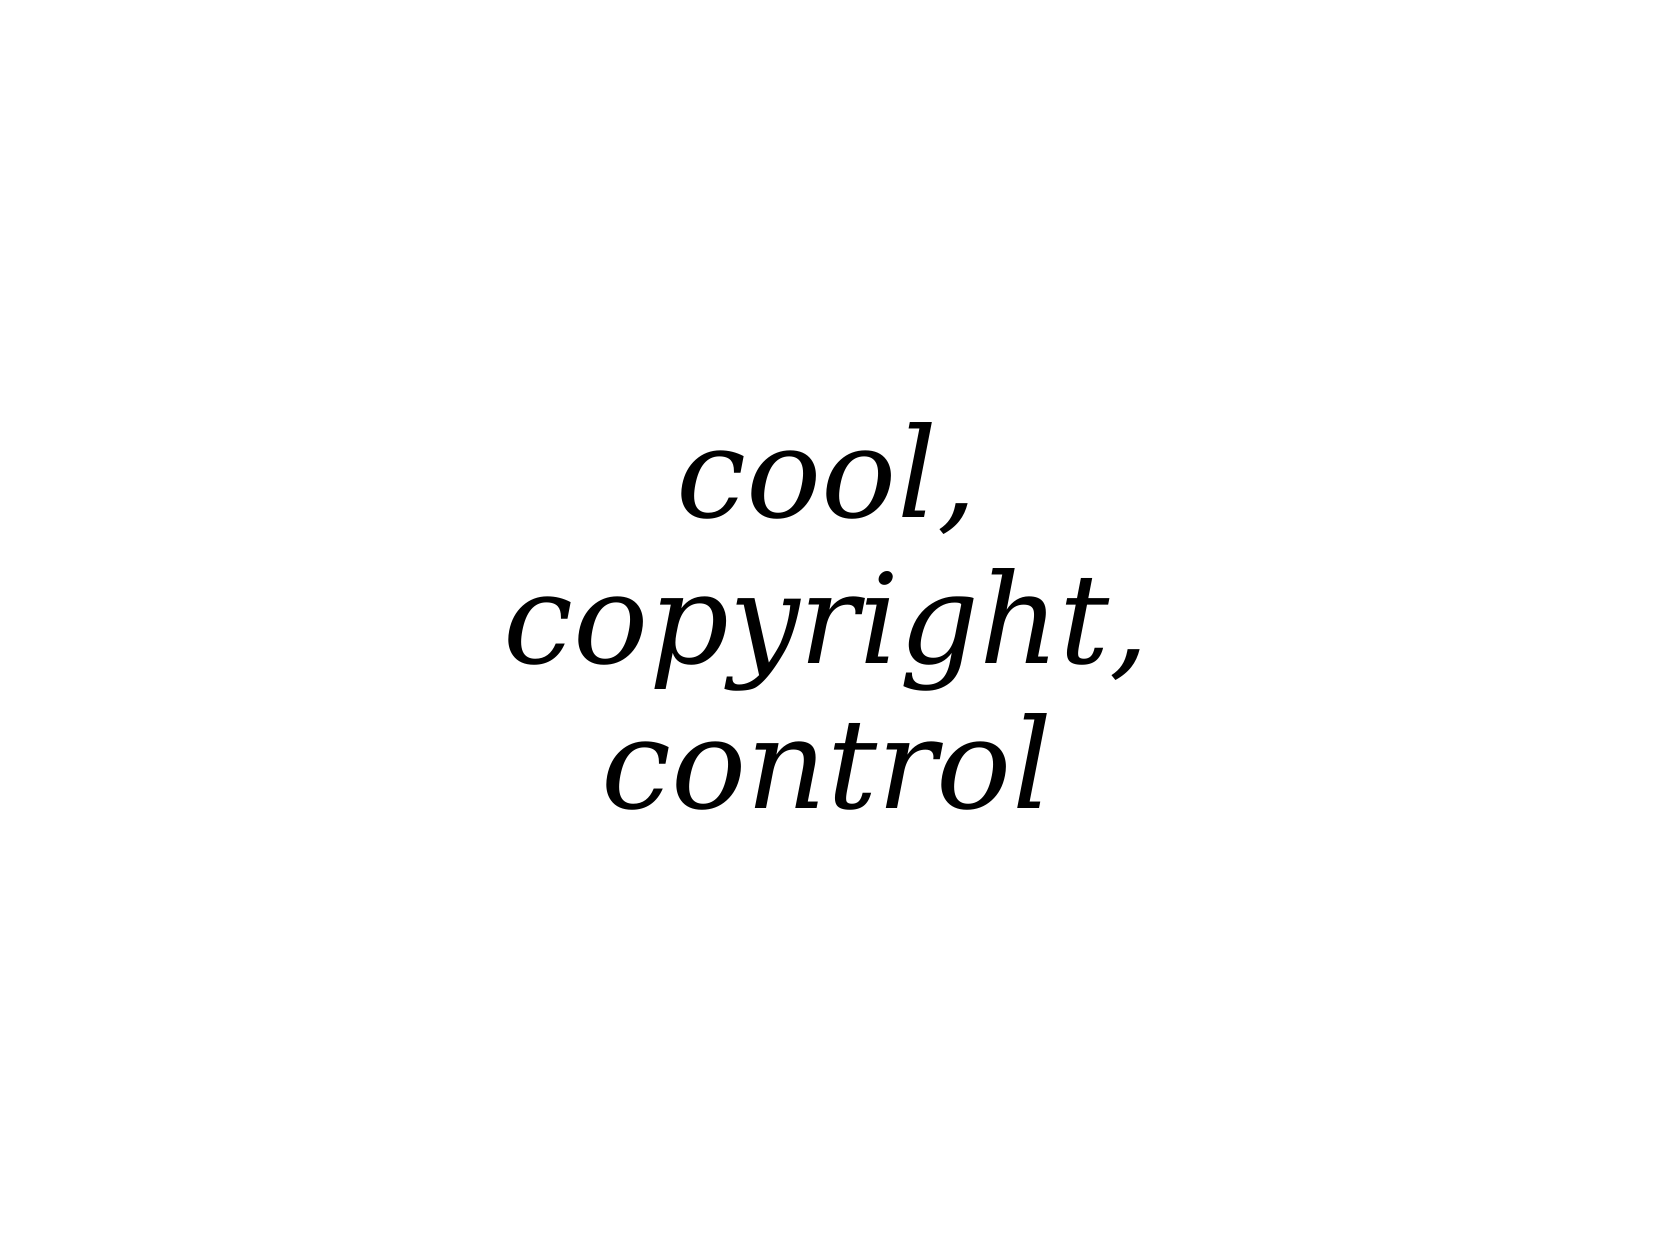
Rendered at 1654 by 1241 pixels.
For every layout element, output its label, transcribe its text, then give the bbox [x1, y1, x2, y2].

text_box cool, copyright, control [0, 0, 1654, 1241]
